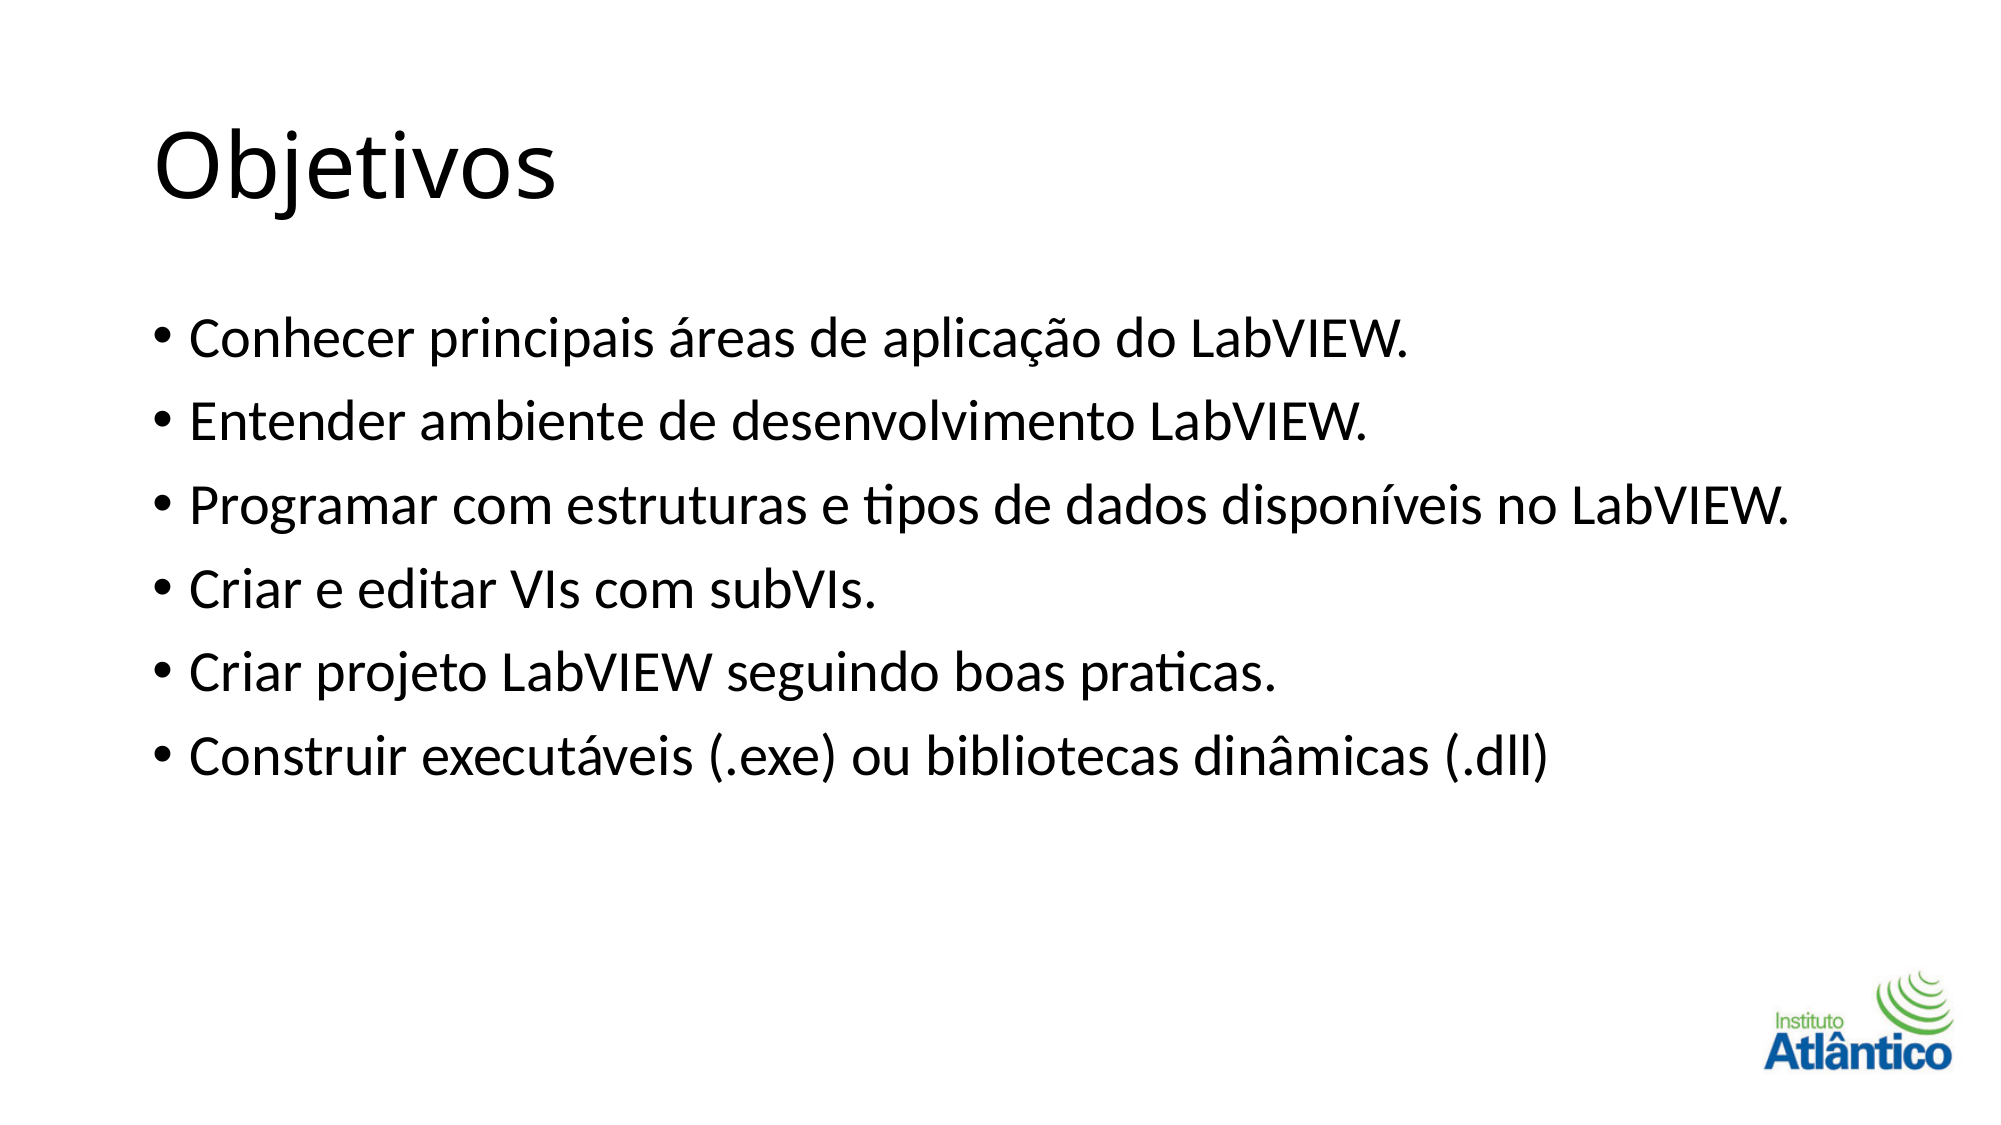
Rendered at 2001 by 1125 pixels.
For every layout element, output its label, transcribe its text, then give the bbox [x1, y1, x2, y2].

list Conhecer principais áreas de aplicação do LabVIEW. Entender ambiente de desenvolvimento LabVIEW. Programar com estruturas e tipos de dados disponíveis no LabVIEW. Criar e editar VIs com subVIs. Criar projeto LabVIEW seguindo boas praticas. Construir executáveis (.exe) ou bibliotecas dinâmicas (.dll) [137, 299, 1863, 1014]
title Objetivos [137, 59, 1863, 278]
picture [1717, 930, 2000, 1120]
